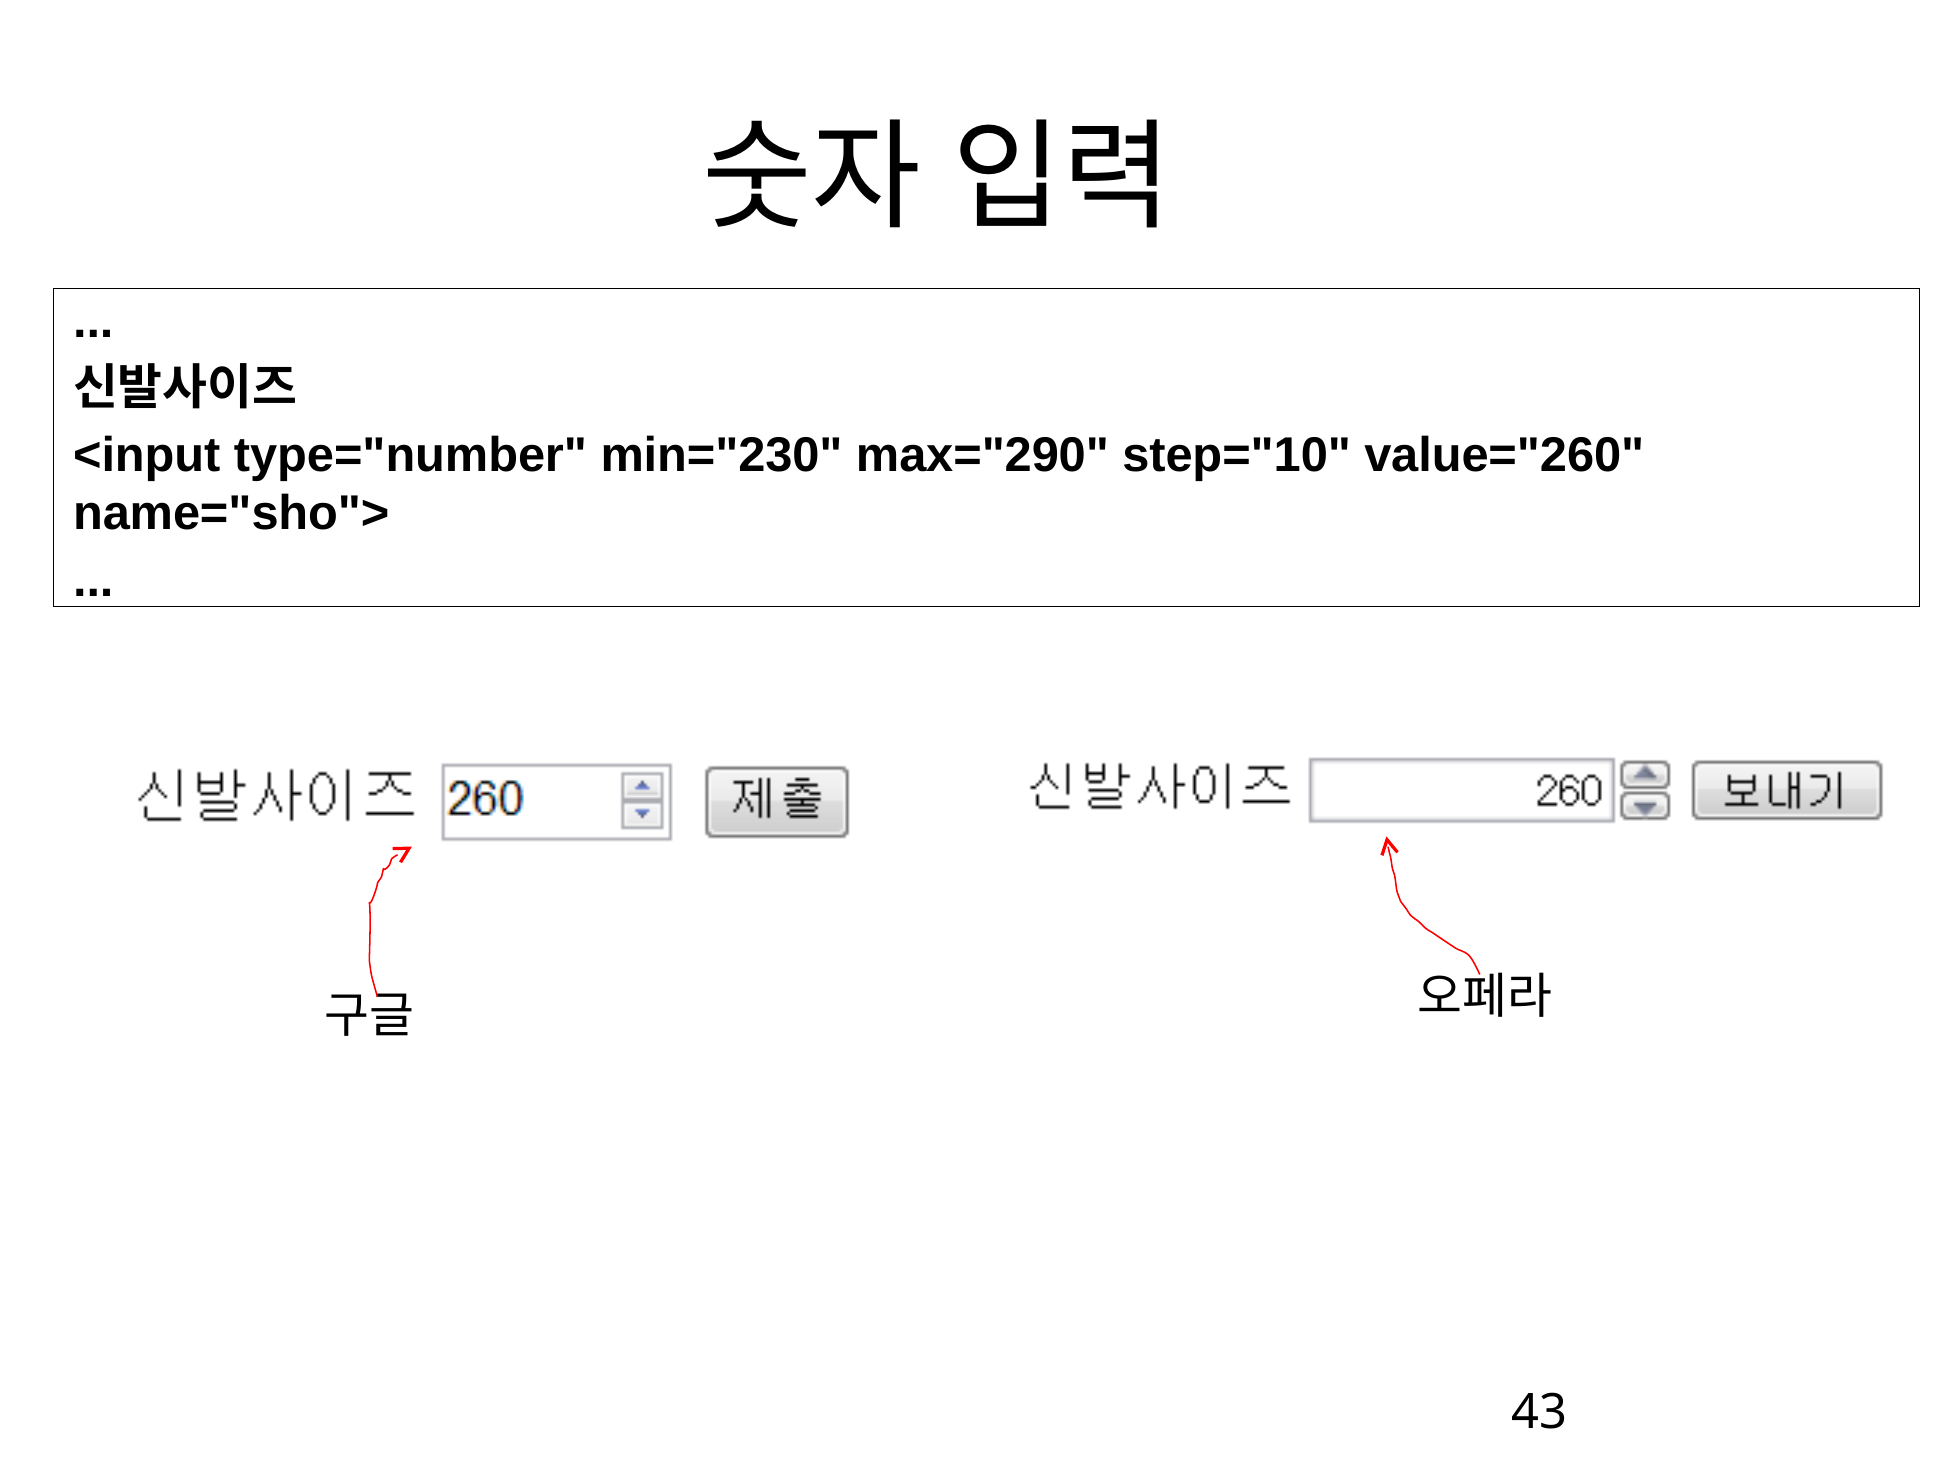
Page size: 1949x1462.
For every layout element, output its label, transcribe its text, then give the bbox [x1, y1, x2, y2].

picture [1026, 742, 1941, 861]
text_box ... 신발사이즈 <input type="number" min="230" max="290" step="10" value="260" name="sho"> ... [53, 288, 1920, 607]
text_box 구글 [309, 976, 430, 1050]
slide_number <숫자> [1496, 1372, 1899, 1462]
title 숫자 입력 [156, 92, 1749, 255]
text_box 오페라 [1403, 956, 1567, 1031]
picture [120, 742, 886, 867]
